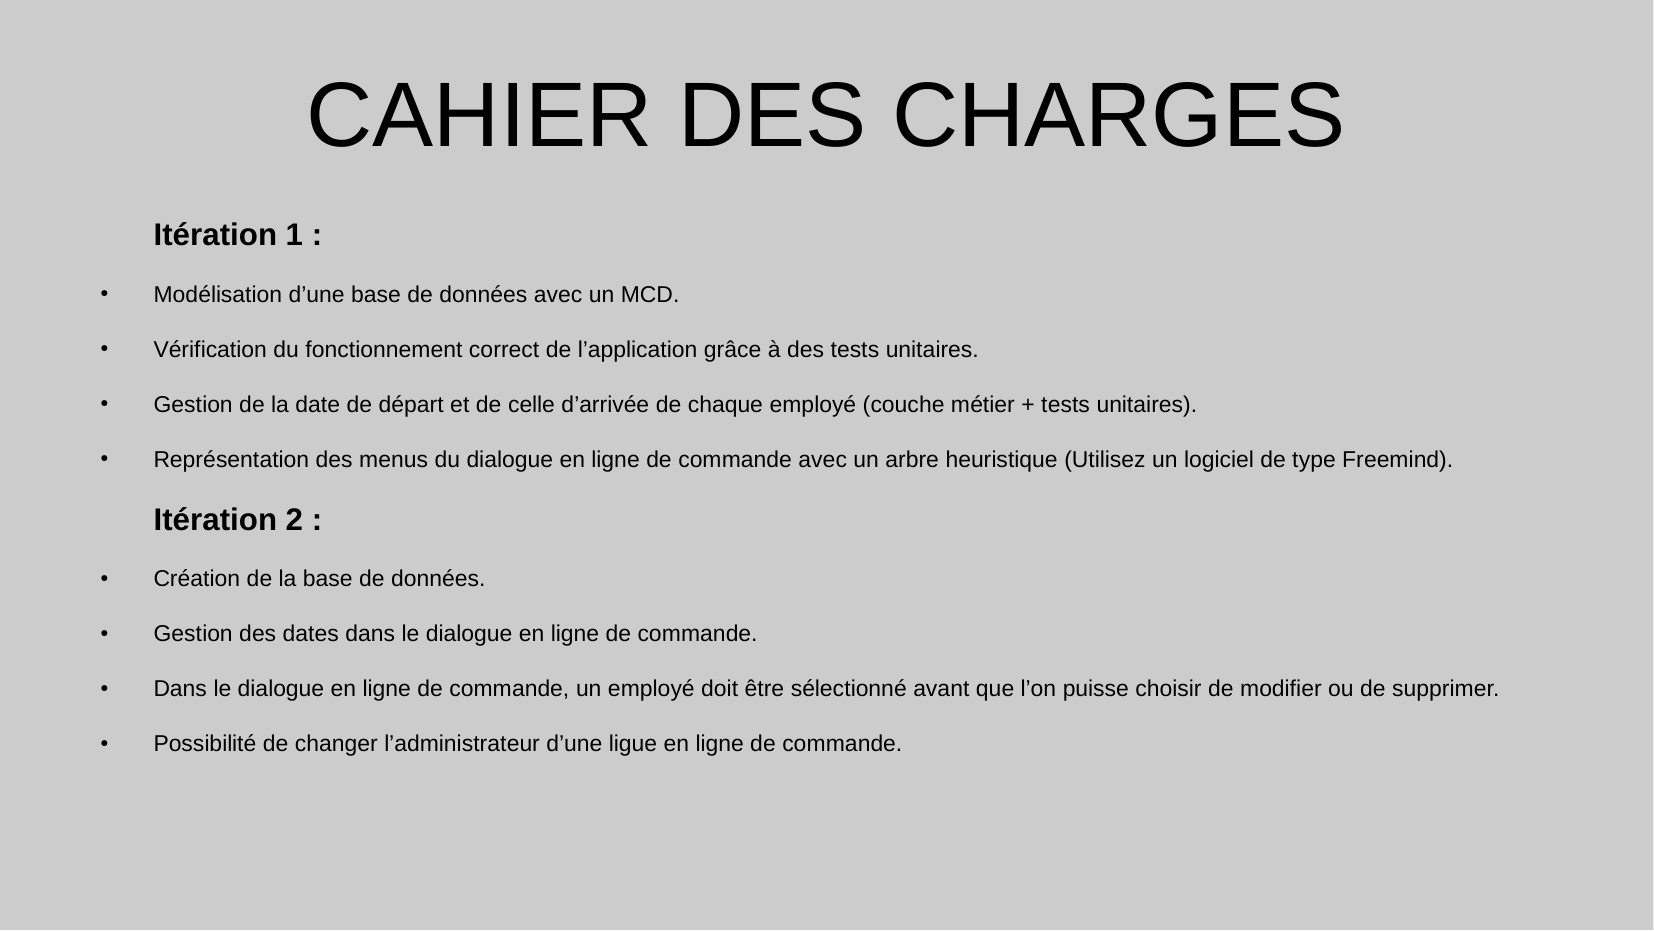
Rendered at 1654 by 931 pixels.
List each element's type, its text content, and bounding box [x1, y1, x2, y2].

list Itération 1 : Modélisation d’une base de données avec un MCD. Vérification du fonctionnement correct de l’application grâce à des tests unitaires. Gestion de la date de départ et de celle d’arrivée de chaque employé (couche métier + tests unitaires). Représentation des menus du dialogue en ligne de commande avec un arbre heuristique (Utilisez un logiciel de type Freemind). Itération 2 : Création de la base de données. Gestion des dates dans le dialogue en ligne de commande. Dans le dialogue en ligne de commande, un employé doit être sélectionné avant que l’on puisse choisir de modifier ou de supprimer. Possibilité de changer l’administrateur d’une ligue en ligne de commande. [82, 217, 1571, 758]
title CAHIER DES CHARGES [82, 37, 1571, 193]
